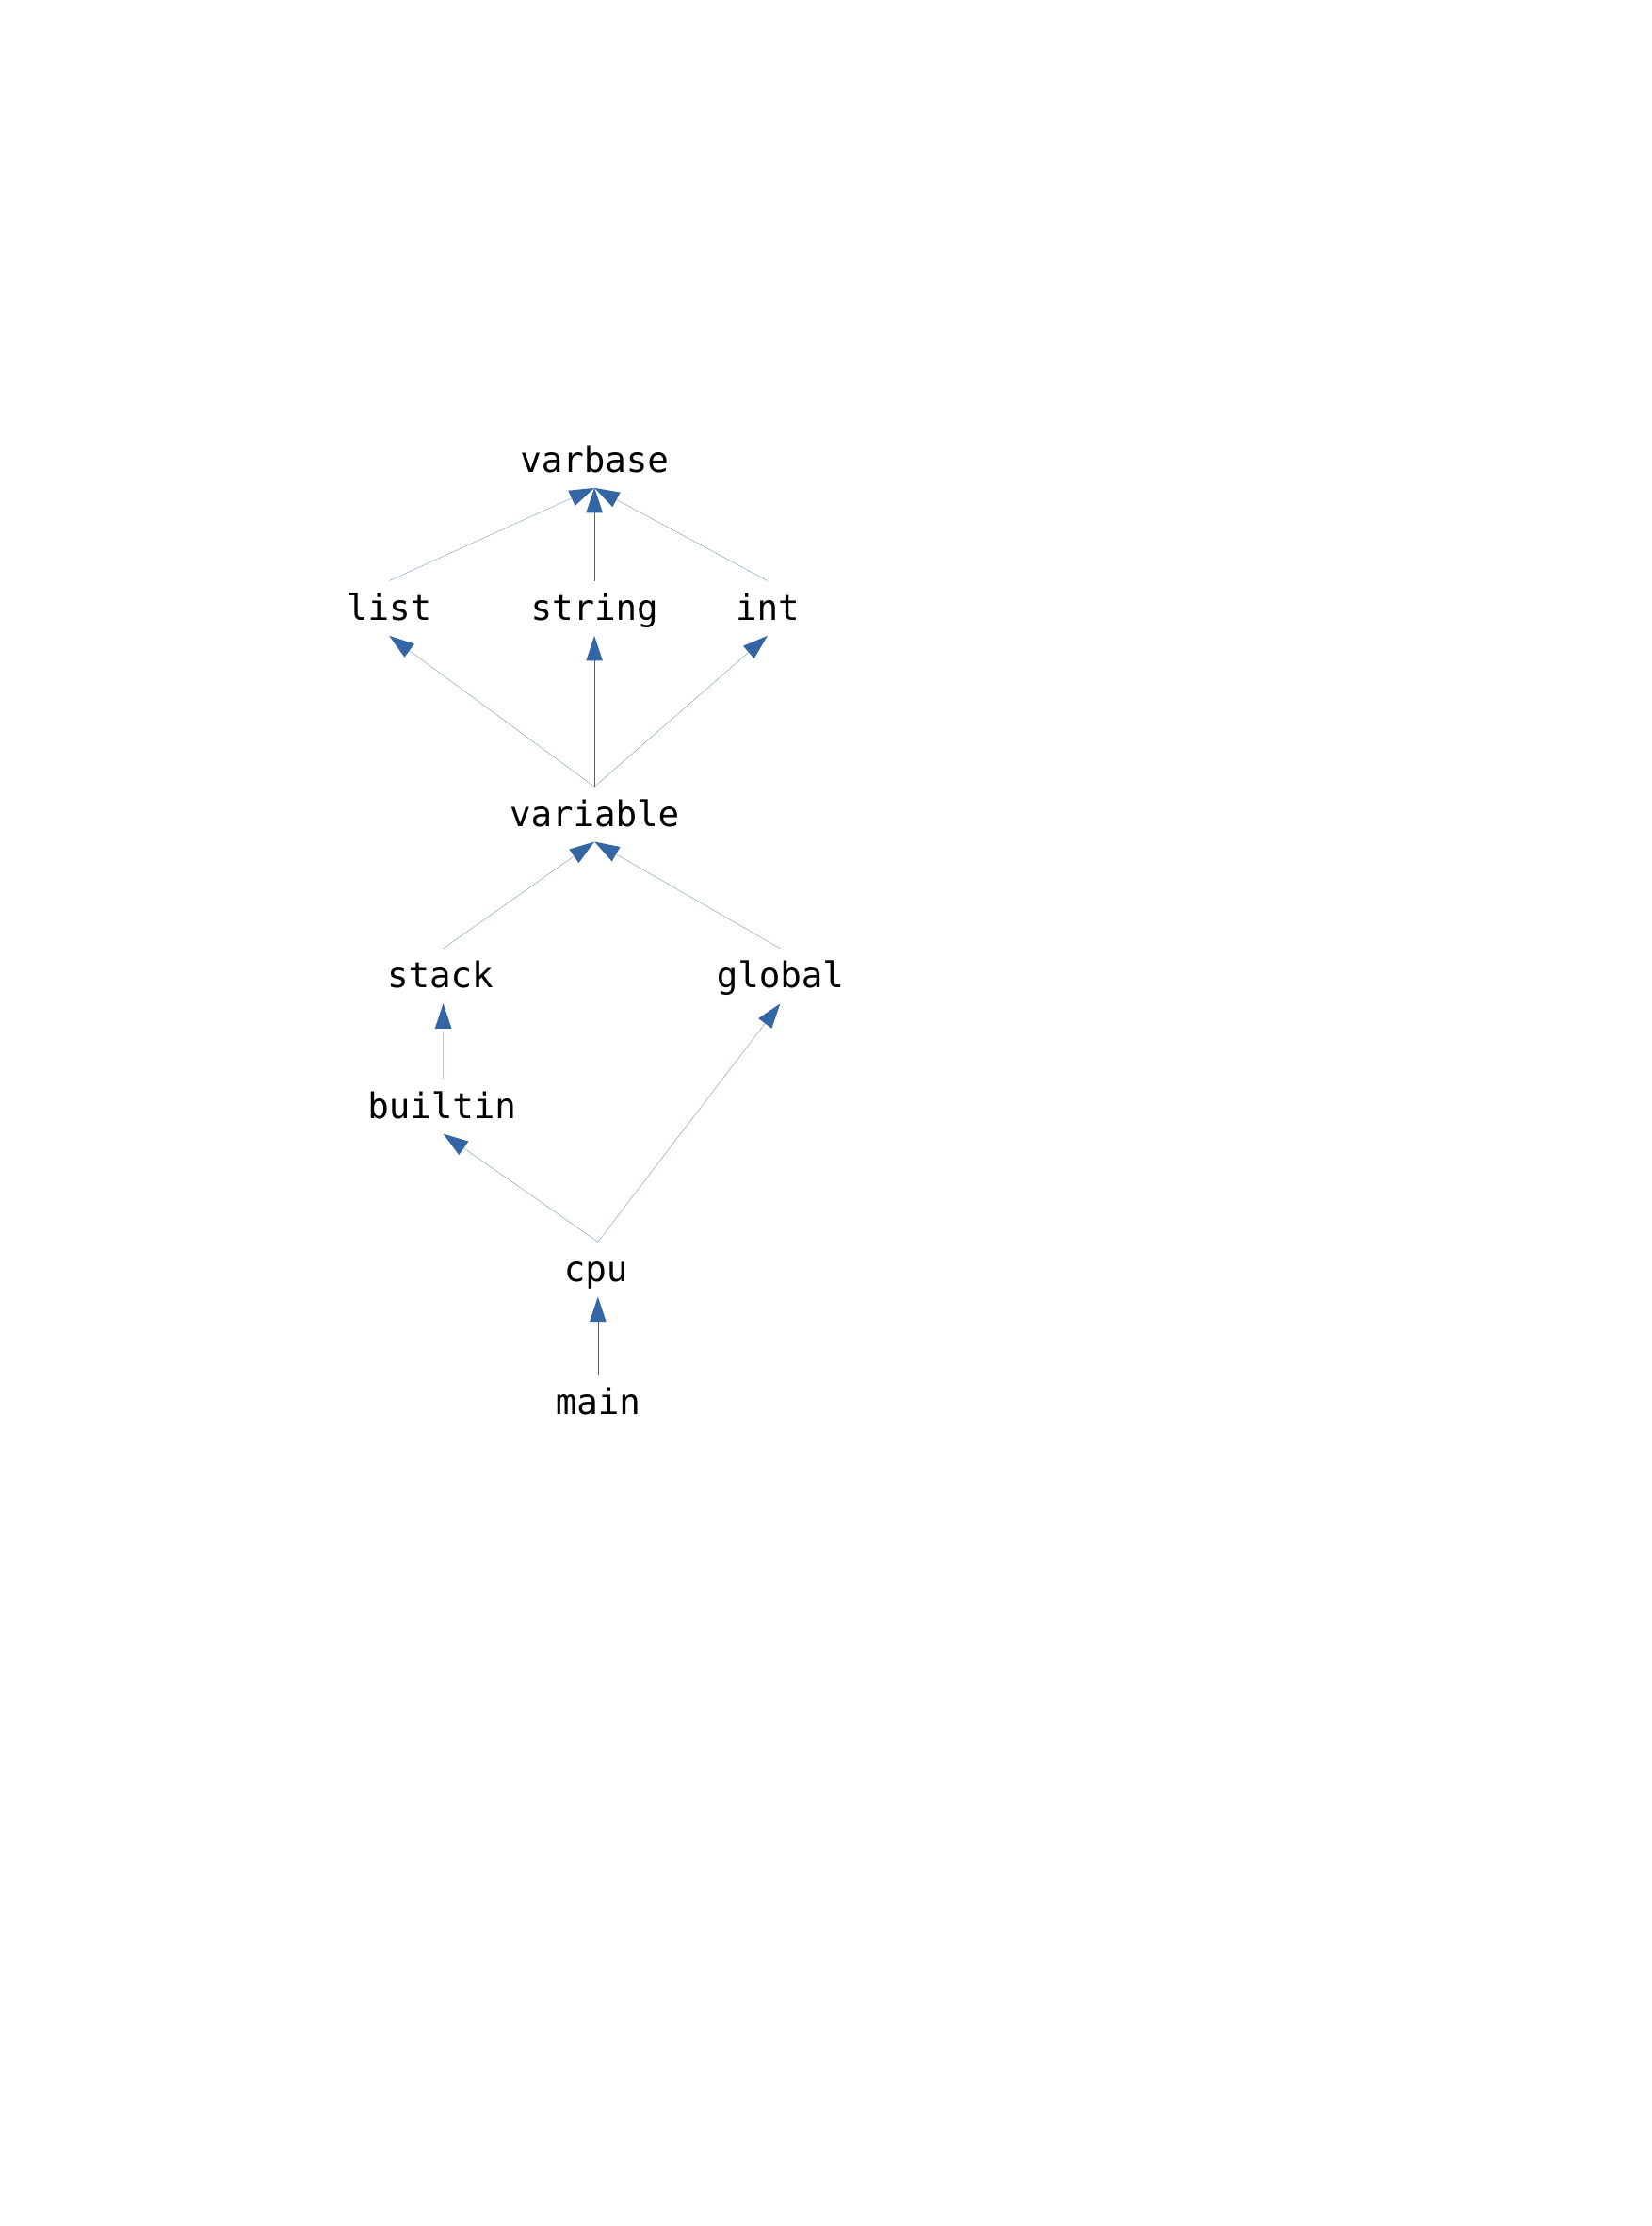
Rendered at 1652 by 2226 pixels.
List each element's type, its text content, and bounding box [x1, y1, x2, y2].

text_box main [542, 1374, 655, 1436]
text_box variable [495, 787, 693, 842]
text_box cpu [550, 1242, 646, 1297]
text_box varbase [506, 432, 683, 488]
text_box global [703, 948, 858, 1004]
text_box list [332, 580, 446, 636]
text_box builtin [353, 1079, 533, 1134]
text_box stack [373, 948, 514, 1004]
text_box string [516, 580, 672, 636]
text_box int [721, 580, 814, 636]
